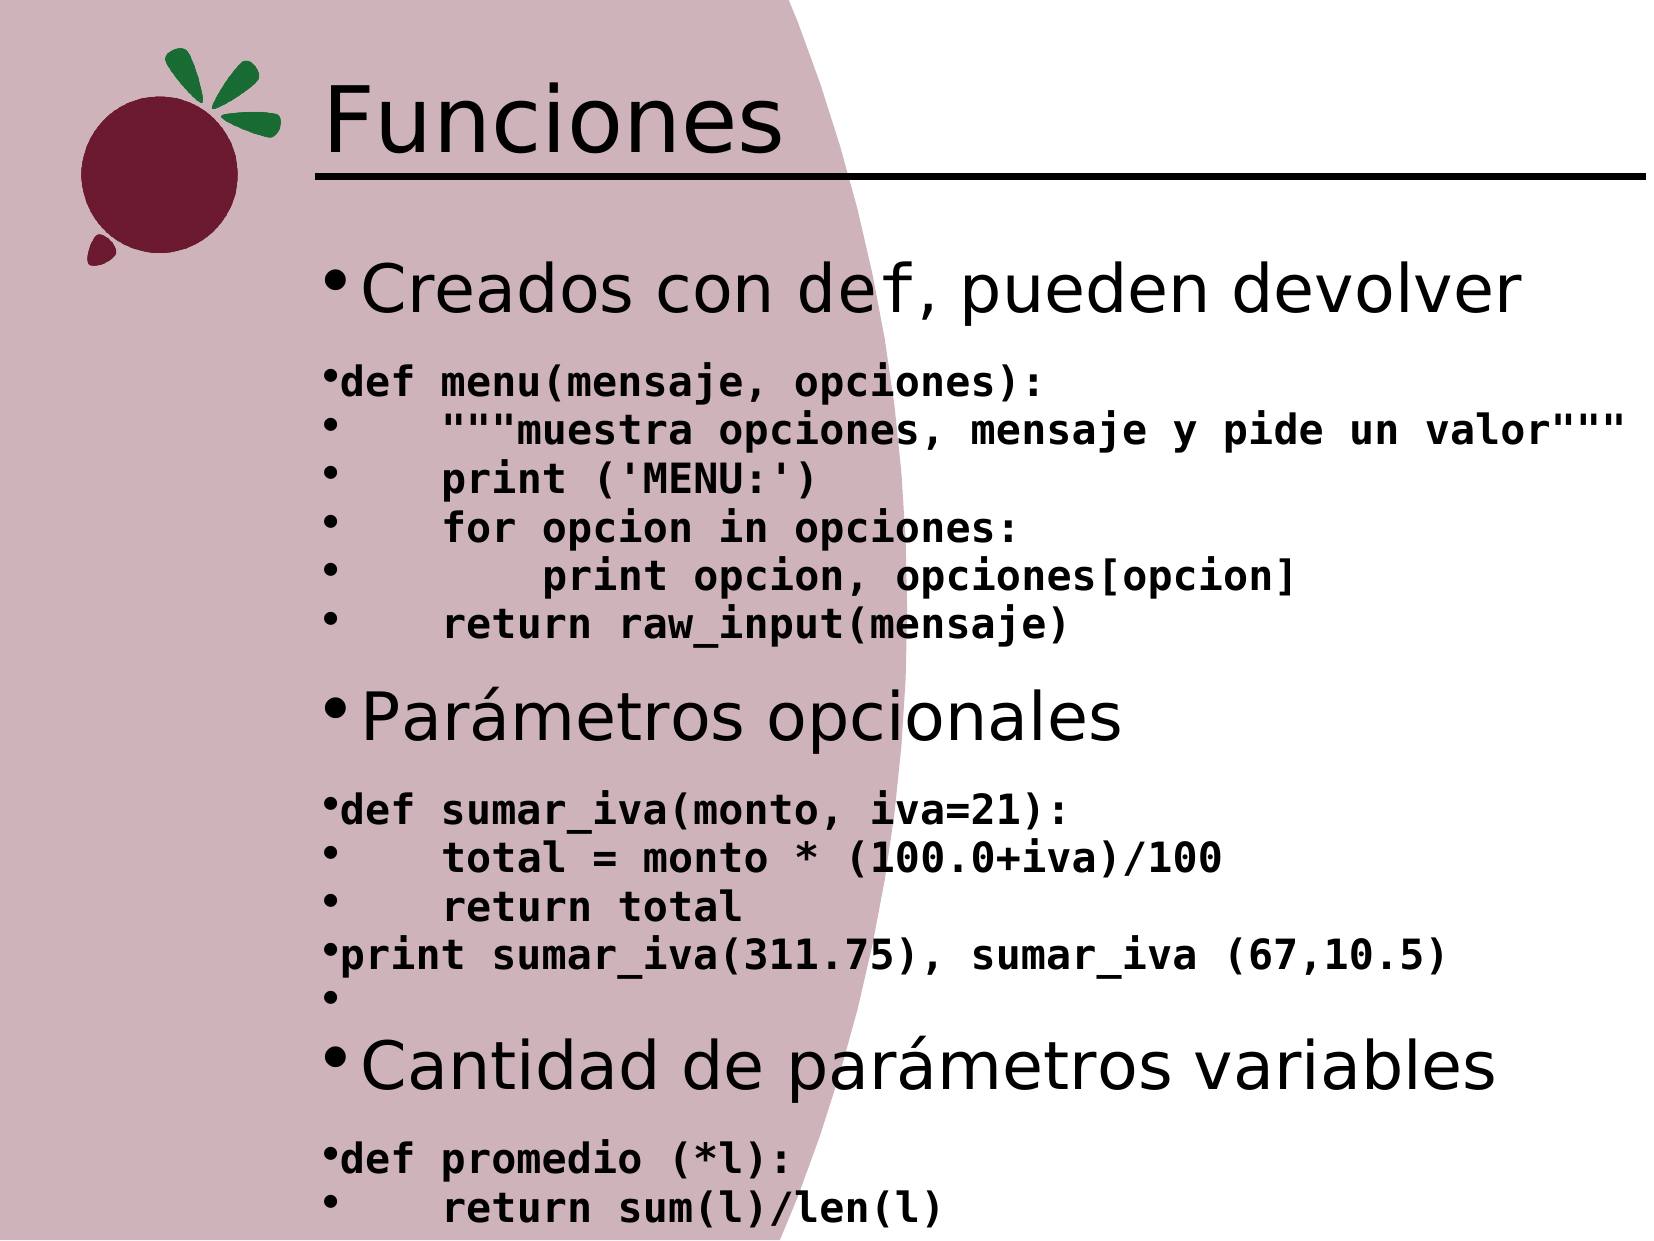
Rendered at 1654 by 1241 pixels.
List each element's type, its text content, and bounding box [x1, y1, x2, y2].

picture [81, 48, 281, 266]
title Funciones [322, 65, 1565, 177]
list Creados con def, pueden devolver def menu(mensaje, opciones): """muestra opciones, mensaje y pide un valor""" print ('MENU:') for opcion in opciones: print opcion, opciones[opcion] return raw_input(mensaje) Parámetros opcionales def sumar_iva(monto, iva=21): total = monto * (100.0+iva)/100 return total print sumar_iva(311.75), sumar_iva (67,10.5) Cantidad de parámetros variables def promedio (*l): return sum(l)/len(l) [322, 250, 1654, 1233]
